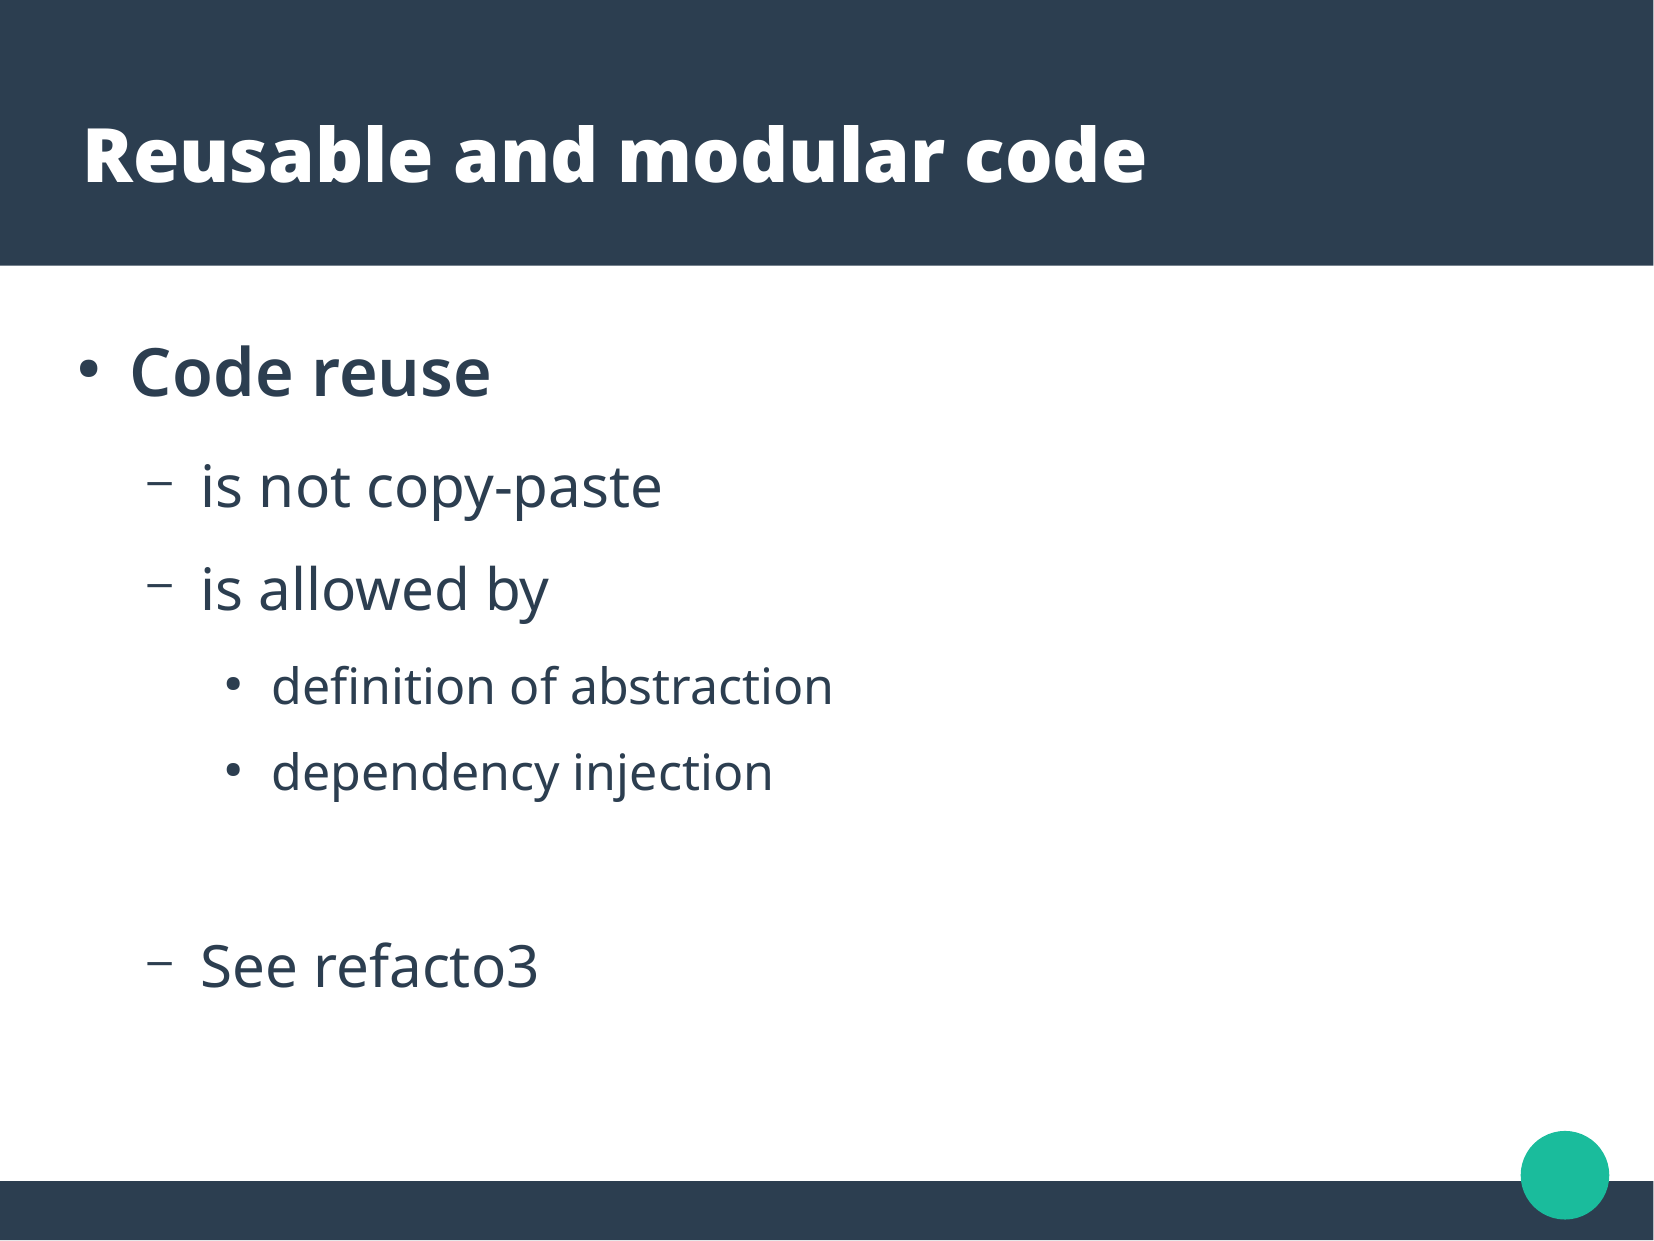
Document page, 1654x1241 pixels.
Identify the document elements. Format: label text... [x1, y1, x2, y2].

list Code reuse is not copy-paste is allowed by definition of abstraction dependency injection See refacto3 [59, 324, 1595, 1152]
title Reusable and modular code [82, 16, 1571, 290]
